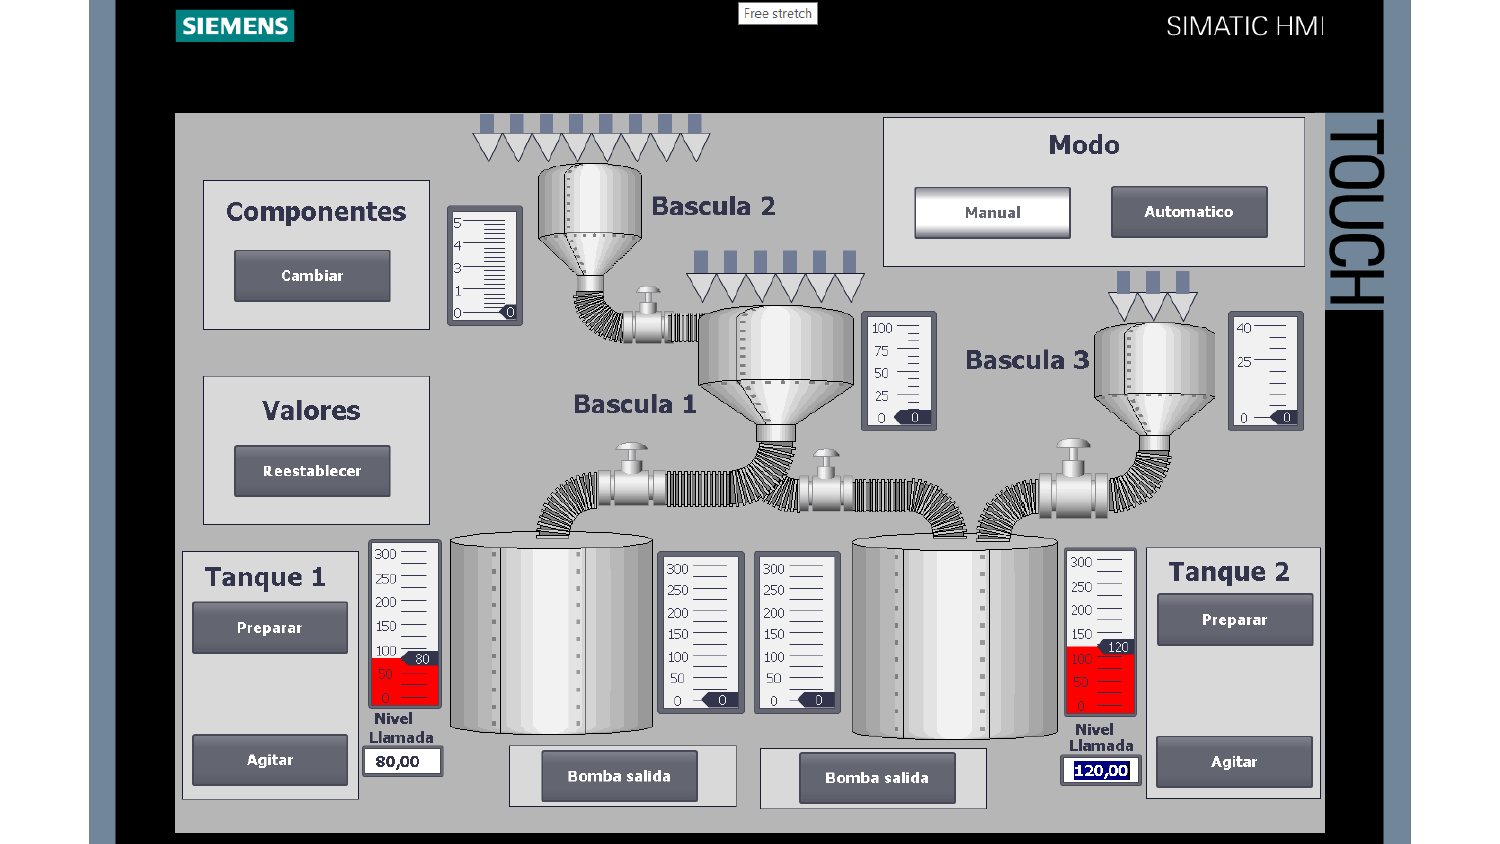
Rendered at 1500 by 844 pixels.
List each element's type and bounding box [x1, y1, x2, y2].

picture [89, 0, 1411, 844]
